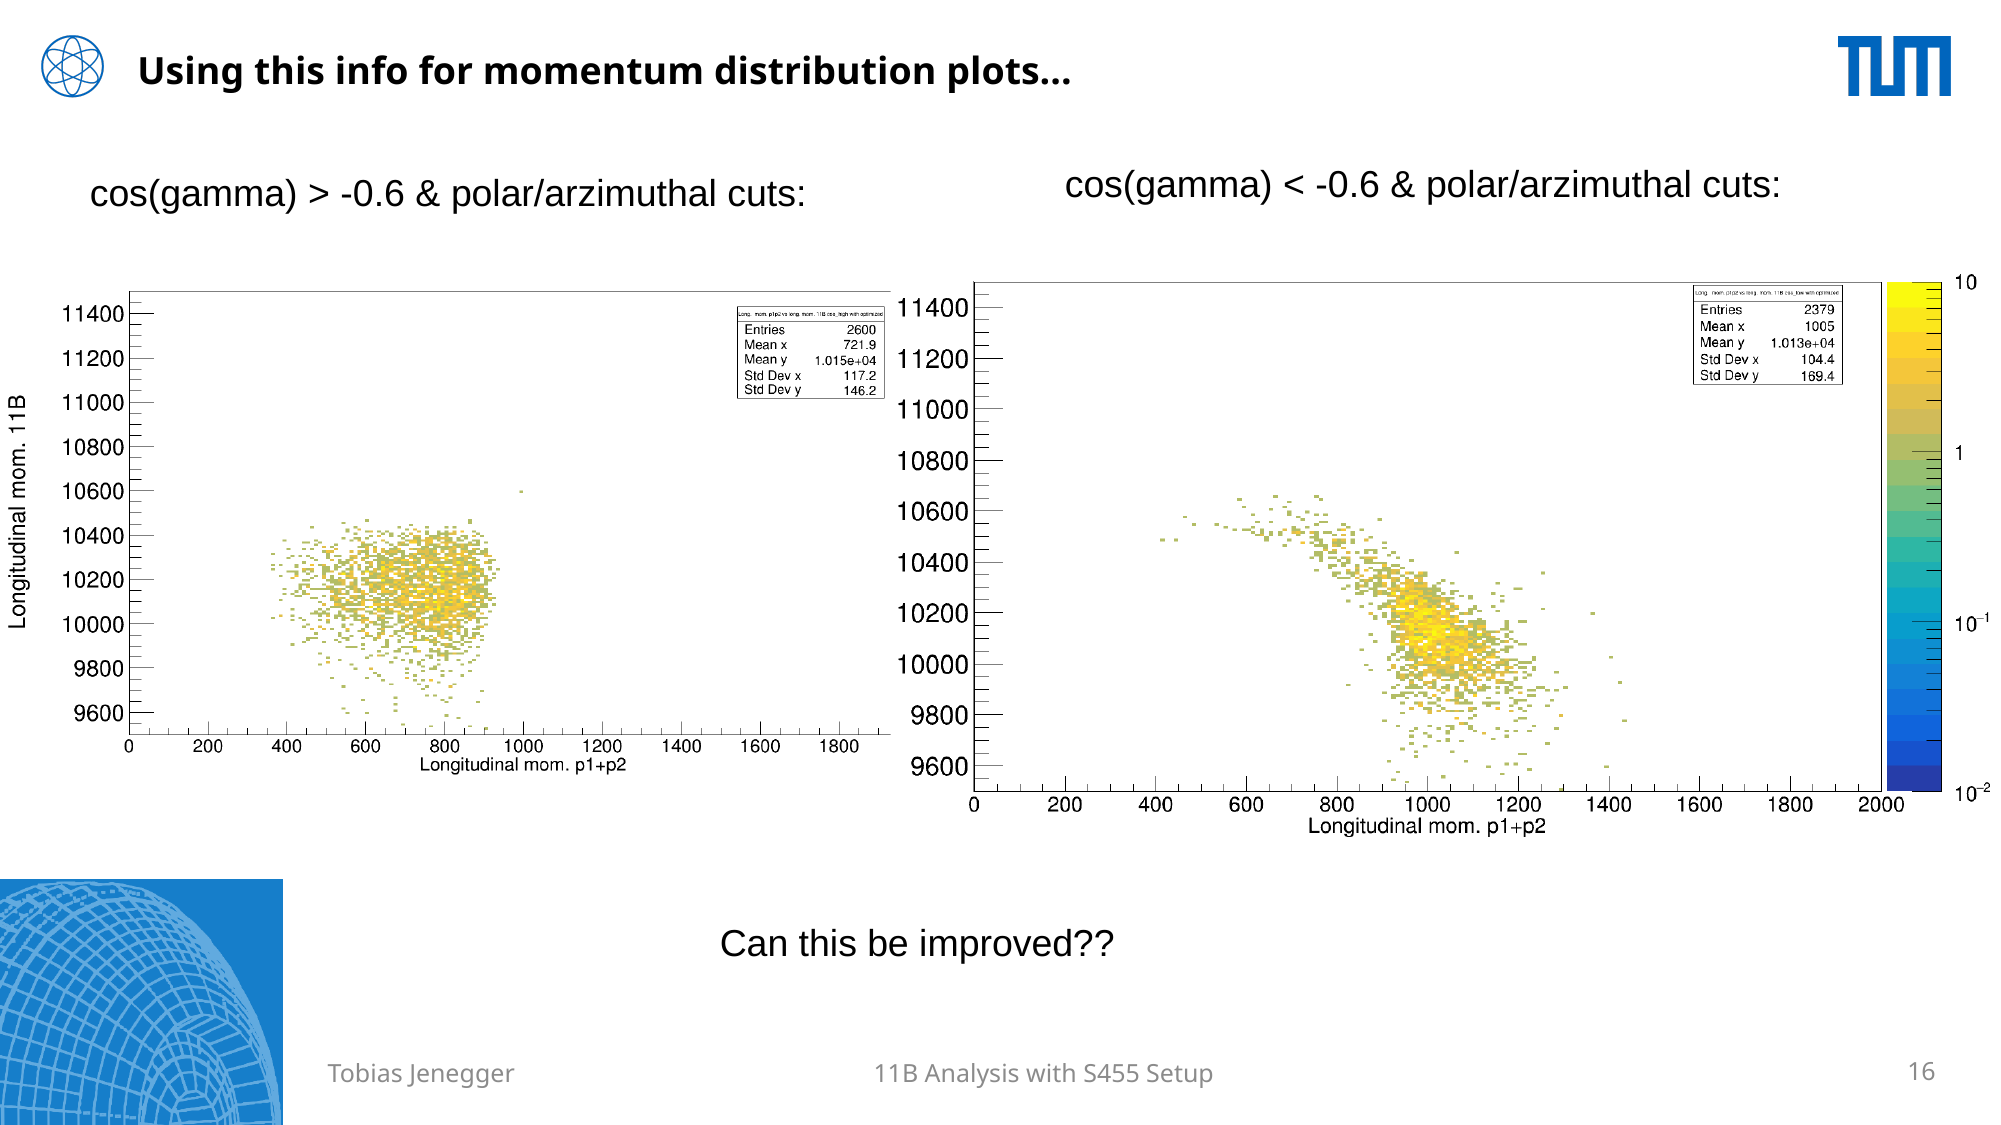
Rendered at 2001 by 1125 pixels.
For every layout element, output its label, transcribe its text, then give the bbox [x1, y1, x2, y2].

picture [0, 879, 283, 1125]
text_box Can this be improved?? [705, 915, 1576, 972]
picture [1838, 36, 1951, 96]
picture [2, 270, 2001, 856]
text_box cos(gamma) < -0.6 & polar/arzimuthal cuts: [1050, 156, 1891, 255]
text_box Tobias Jenegger [312, 1042, 588, 1103]
text_box <number> [1500, 1042, 1951, 1103]
title Using this info for momentum distribution plots... [137, 32, 1809, 109]
text_box cos(gamma) > -0.6 & polar/arzimuthal cuts: [75, 164, 871, 264]
picture [36, 30, 108, 101]
text_box 11B Analysis with S455 Setup [662, 1043, 1426, 1103]
